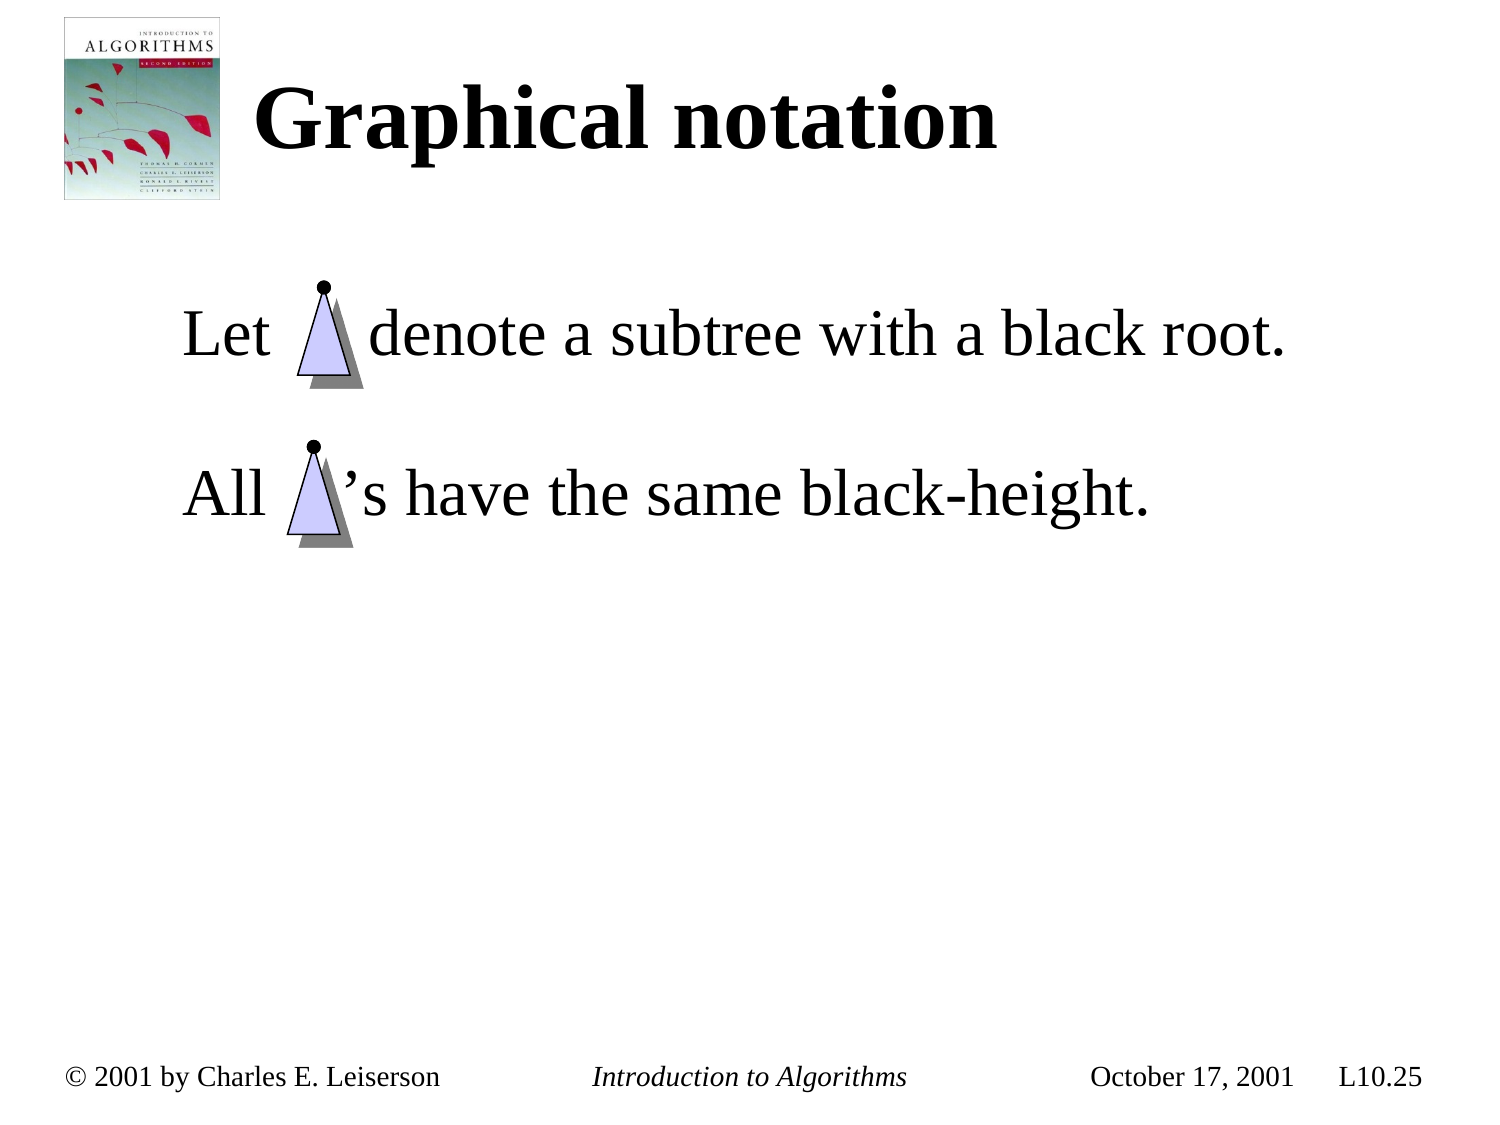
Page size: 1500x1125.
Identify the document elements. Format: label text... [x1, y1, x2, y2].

text_box October 17, 2001 L10.<number> [982, 1049, 1438, 1101]
text_box [297, 295, 351, 376]
title Graphical notation [237, 24, 1475, 213]
text_box [287, 454, 340, 535]
text_box Introduction to Algorithms [577, 1049, 923, 1101]
text_box All ’s have the same black-height. [167, 449, 1333, 538]
picture [64, 17, 220, 200]
text_box Let denote a subtree with a black root. [167, 290, 1333, 378]
